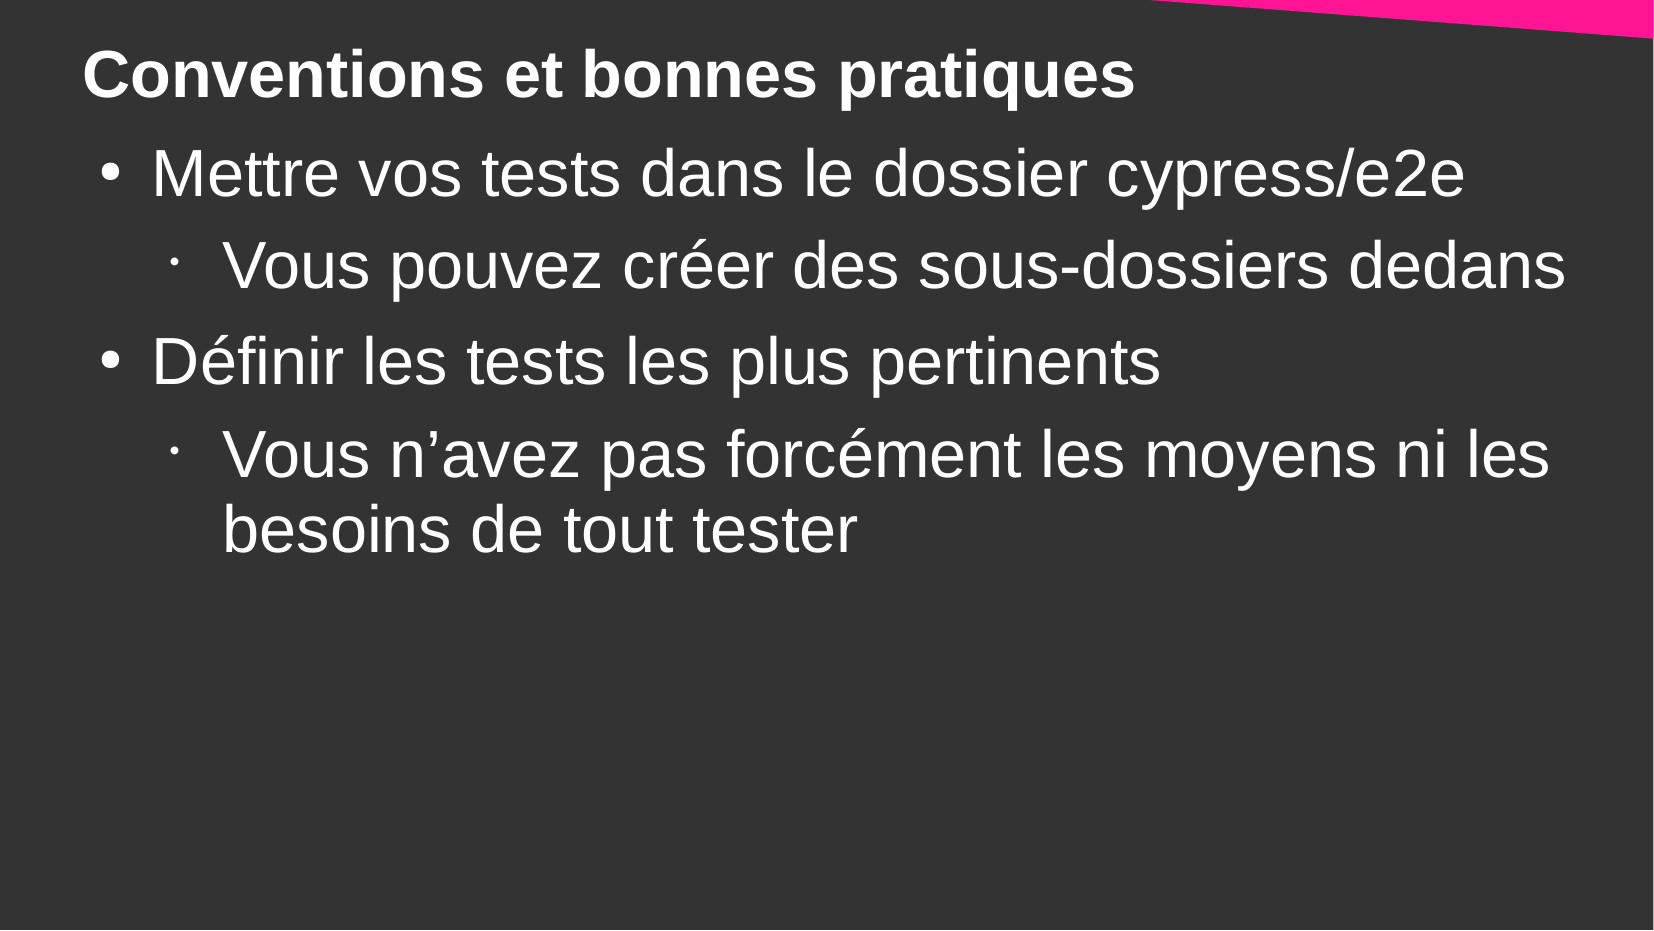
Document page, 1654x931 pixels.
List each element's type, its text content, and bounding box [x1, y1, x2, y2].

list Mettre vos tests dans le dossier cypress/e2e Vous pouvez créer des sous-dossiers dedans Définir les tests les plus pertinents Vous n’avez pas forcément les moyens ni les besoins de tout tester [80, 135, 1620, 804]
text_box [1149, 0, 1654, 39]
title Conventions et bonnes pratiques [82, 37, 1571, 112]
